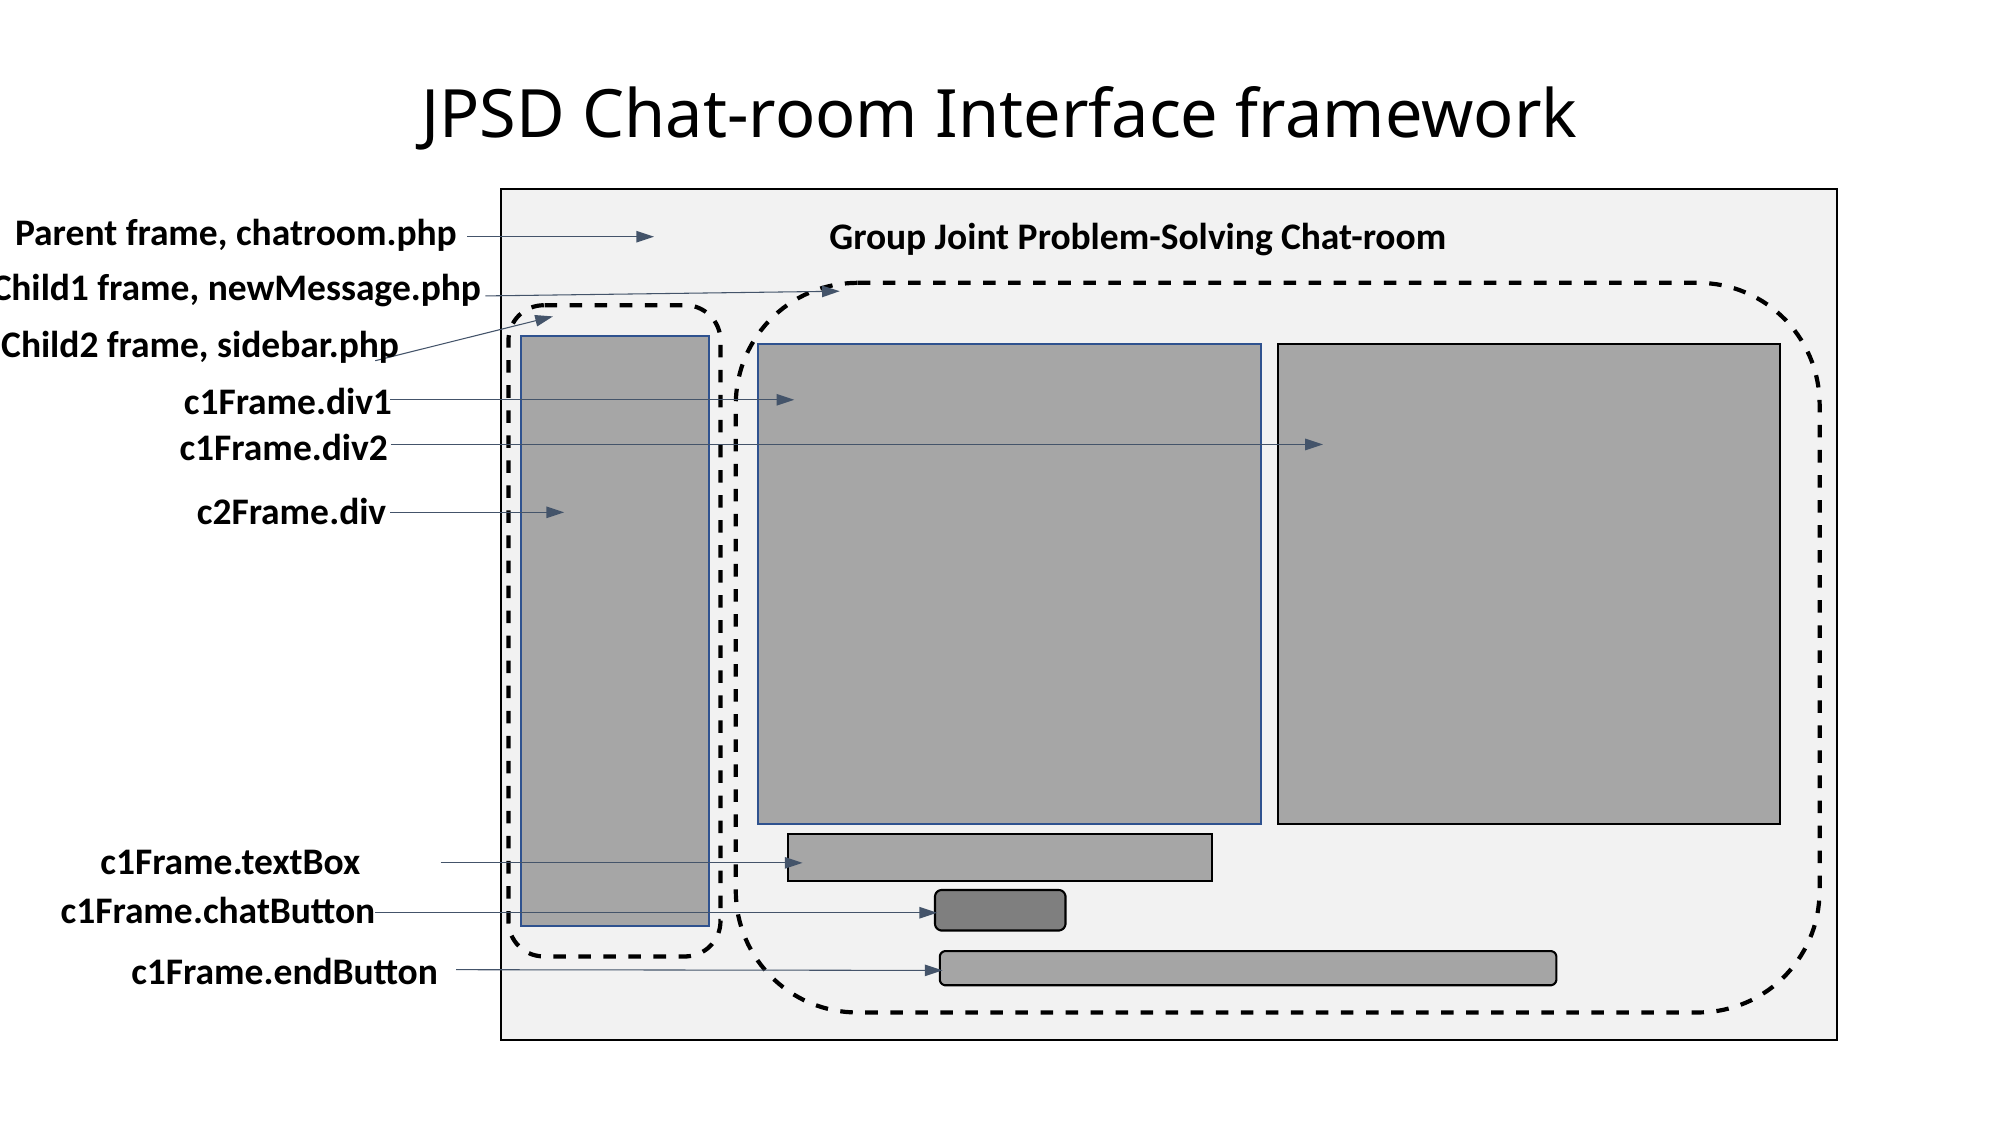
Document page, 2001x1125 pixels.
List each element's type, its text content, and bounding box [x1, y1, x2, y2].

text_box Child1 frame, newMessage.php [0, 255, 515, 317]
text_box c1Frame.div1 [168, 369, 499, 431]
text_box c1Frame.div2 [164, 415, 495, 477]
text_box c2Frame.div [181, 479, 498, 541]
text_box c1Frame.textBox [85, 829, 457, 879]
text_box [501, 317, 513, 328]
text_box Group Joint Problem-Solving Chat-room [814, 204, 1499, 265]
text_box Child2 frame, sidebar.php [0, 312, 480, 374]
text_box c1Frame.chatButton [45, 879, 490, 940]
text_box [501, 189, 1837, 1040]
title JPSD Chat-room Interface framework [137, 54, 1863, 177]
text_box c1Frame.endButton [116, 939, 561, 1000]
text_box Parent frame, chatroom.php [0, 200, 479, 255]
